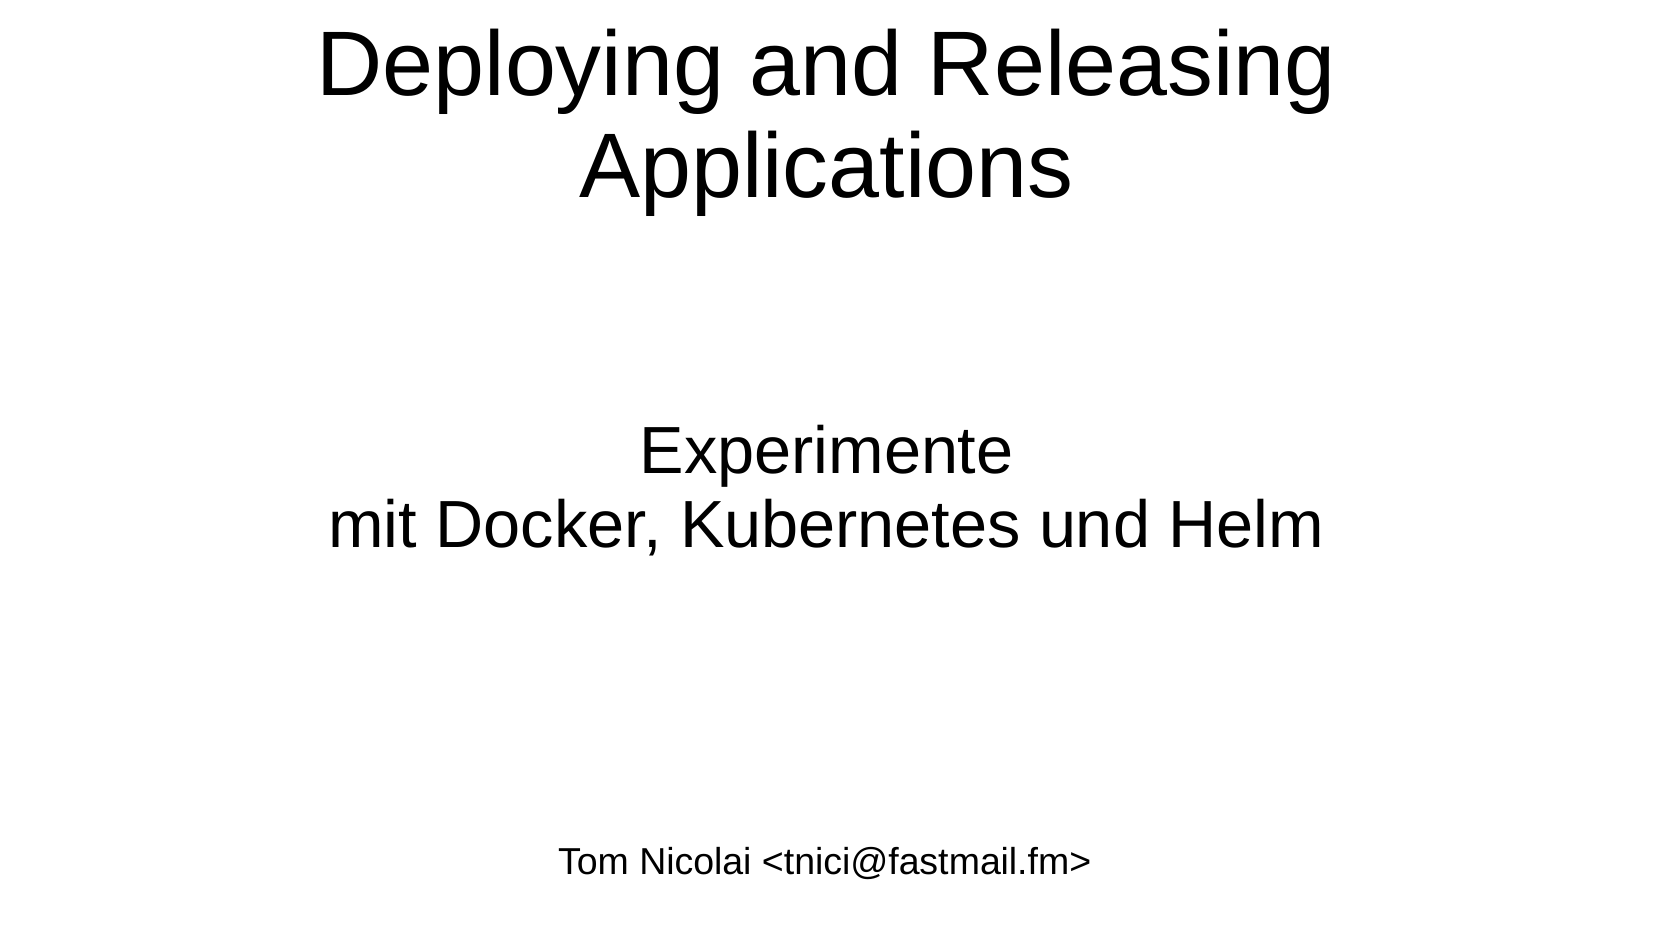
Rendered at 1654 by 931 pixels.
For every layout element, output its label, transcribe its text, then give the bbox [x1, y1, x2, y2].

title Deploying and Releasing Applications [82, 12, 1571, 217]
text_box Tom Nicolai <tnici@fastmail.fm> [543, 832, 1317, 890]
subtitle Experimente mit Docker, Kubernetes und Helm [82, 217, 1571, 758]
